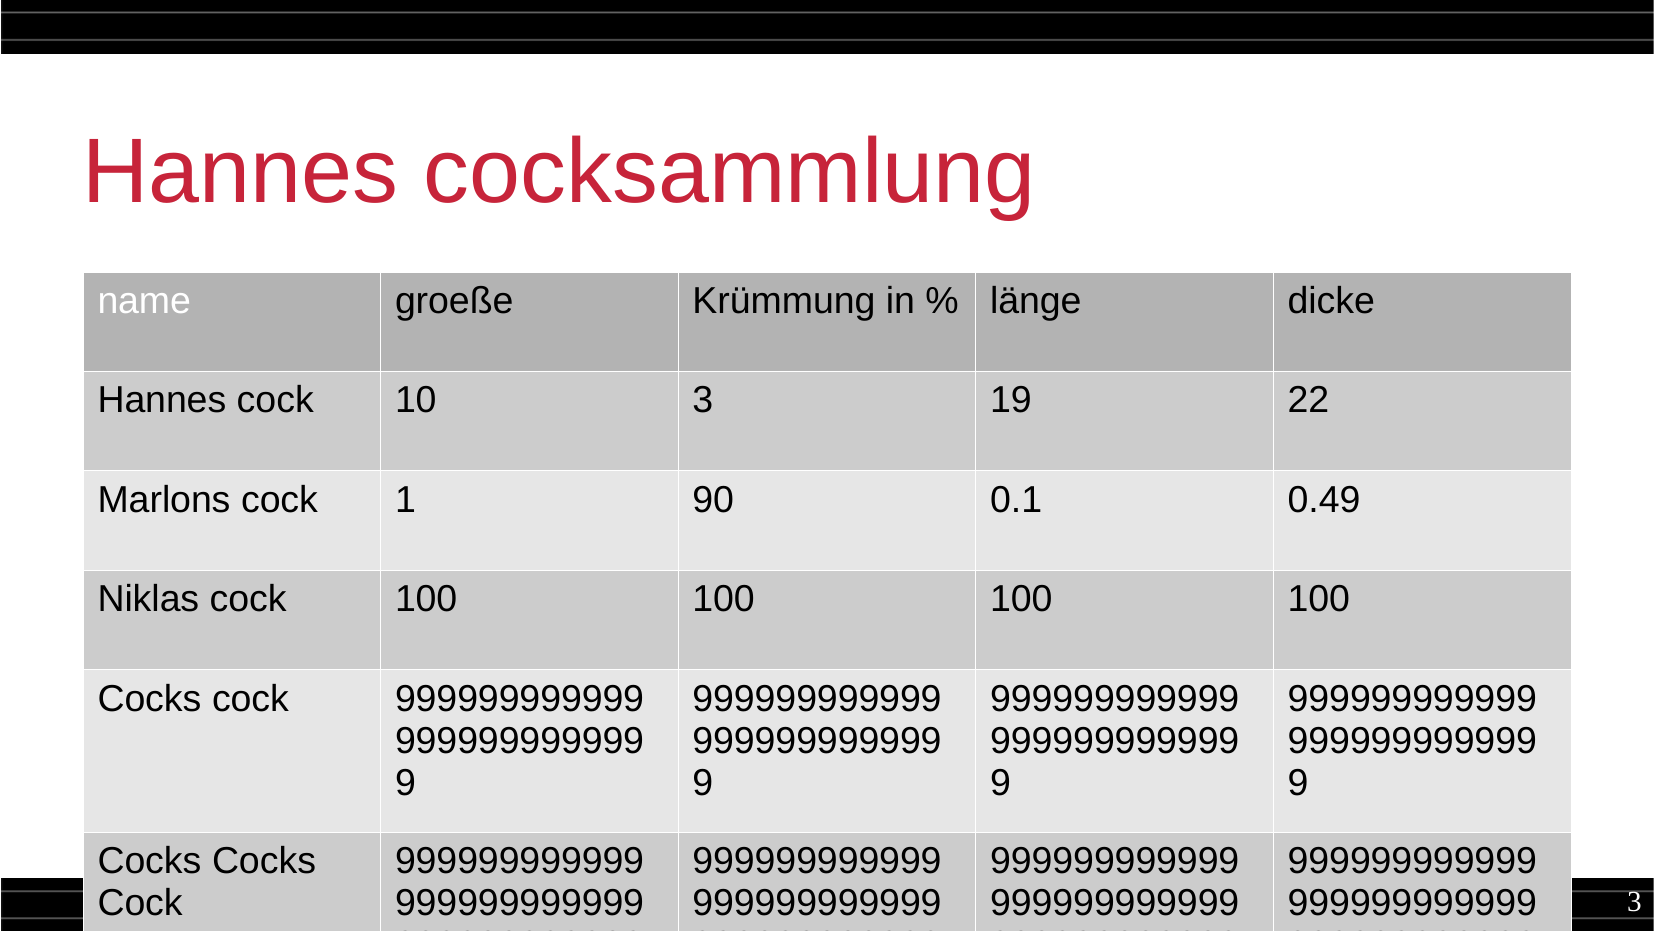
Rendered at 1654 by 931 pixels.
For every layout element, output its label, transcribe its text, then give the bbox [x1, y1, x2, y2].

table_cell 3 [679, 372, 975, 470]
table_header Krümmung in % [679, 273, 975, 371]
picture [1, 0, 1654, 54]
table_cell 0.1 [976, 471, 1273, 570]
table_cell 99999999999999999999999999999999999999999999999999 [1274, 833, 1571, 931]
table_cell 1 [381, 471, 678, 570]
table_cell 19 [976, 372, 1273, 470]
table_cell Marlons cock [84, 471, 380, 570]
picture [1572, 878, 1654, 931]
table_header dicke [1274, 273, 1571, 371]
title Hannes cocksammlung [82, 92, 1571, 249]
table_cell 100 [679, 571, 975, 669]
table_cell Cocks Cocks Cock [84, 833, 380, 931]
table_header name [84, 273, 380, 371]
table_cell 9999999999999999999999999 [1274, 670, 1571, 832]
table_cell Cocks cock [84, 670, 380, 832]
table_cell 9999999999999999999999999 [679, 670, 975, 832]
table_cell 100 [976, 571, 1273, 669]
table_cell 99999999999999999999999999999999999999999999999999 [679, 833, 975, 931]
table_cell 22 [1274, 372, 1571, 470]
table_header groeße [381, 273, 678, 371]
picture [1, 878, 83, 931]
table_cell 100 [1274, 571, 1571, 669]
table_cell 9999999999999999999999999 [976, 670, 1273, 832]
table_cell Hannes cock [84, 372, 380, 470]
table_cell 99999999999999999999999999999999999999999999999999 [381, 833, 678, 931]
table_cell 9999999999999999999999999 [381, 670, 678, 832]
table_cell 99999999999999999999999999999999999999999999999999 [976, 833, 1273, 931]
table_cell 0.49 [1274, 471, 1571, 570]
table_cell Niklas cock [84, 571, 380, 669]
table_cell 100 [381, 571, 678, 669]
table_cell 10 [381, 372, 678, 470]
table_cell 90 [679, 471, 975, 570]
table_header länge [976, 273, 1273, 371]
